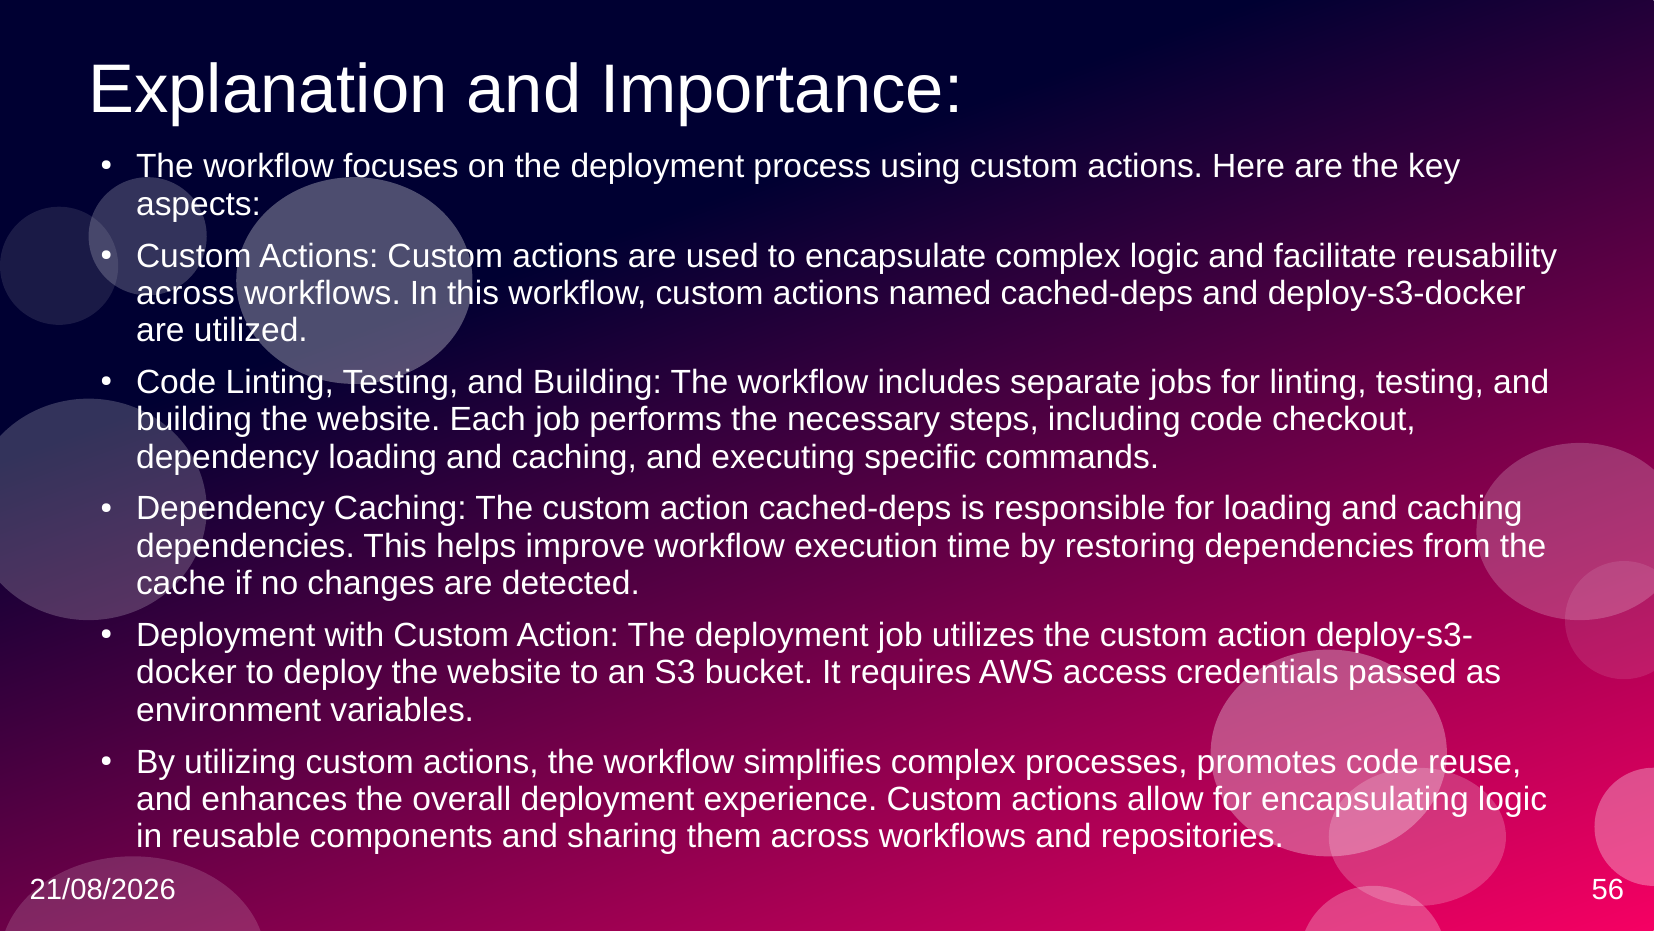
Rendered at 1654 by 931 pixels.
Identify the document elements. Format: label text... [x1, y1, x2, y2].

list The workflow focuses on the deployment process using custom actions. Here are the key aspects: Custom Actions: Custom actions are used to encapsulate complex logic and facilitate reusability across workflows. In this workflow, custom actions named cached-deps and deploy-s3-docker are utilized. Code Linting, Testing, and Building: The workflow includes separate jobs for linting, testing, and building the website. Each job performs the necessary steps, including code checkout, dependency loading and caching, and executing specific commands. Dependency Caching: The custom action cached-deps is responsible for loading and caching dependencies. This helps improve workflow execution time by restoring dependencies from the cache if no changes are detected. Deployment with Custom Action: The deployment job utilizes the custom action deploy-s3-docker to deploy the website to an S3 bucket. It requires AWS access credentials passed as environment variables. By utilizing custom actions, the workflow simplifies complex processes, promotes code reuse, and enhances the overall deployment experience. Custom actions allow for encapsulating logic in reusable components and sharing them across workflows and repositories. [88, 147, 1565, 857]
title Explanation and Importance: [88, 29, 1565, 147]
